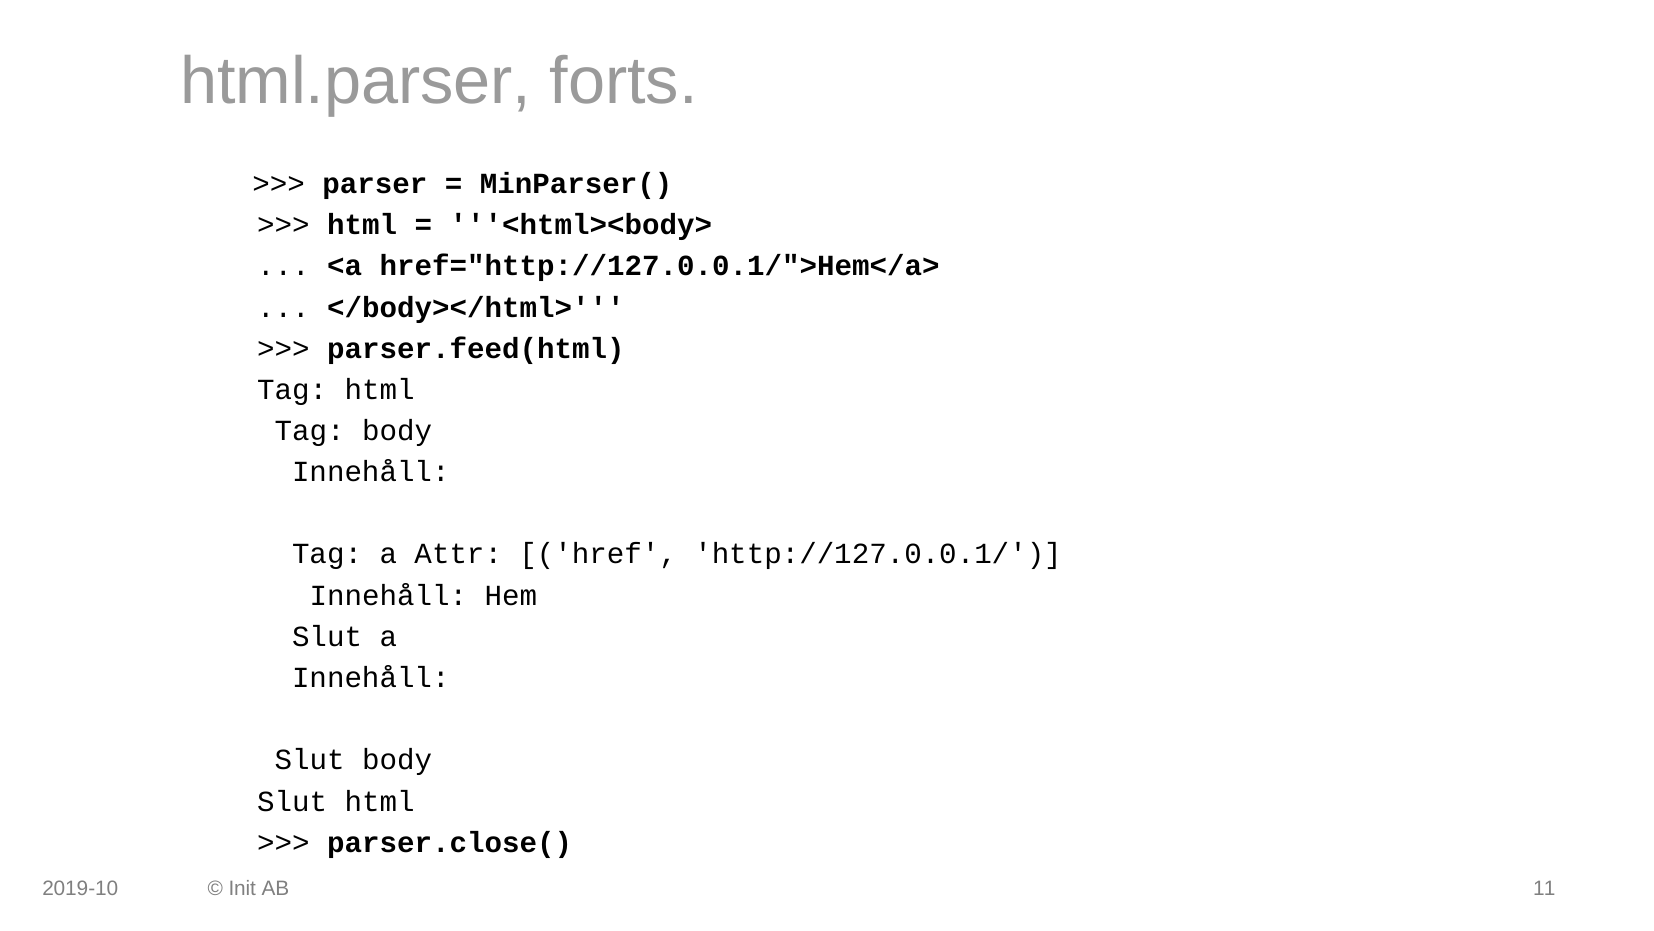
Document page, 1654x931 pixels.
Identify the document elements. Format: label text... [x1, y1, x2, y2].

text_box © Init AB [192, 857, 1461, 908]
text_box html.parser, forts. [165, 0, 1489, 125]
text_box 2019-10 [27, 857, 166, 908]
text_box >>> parser = MinParser() >>> html = '''<html><body> ... <a href="http://127.0.0.1/">Hem</a> ... </body></html>''' >>> parser.feed(html) Tag: html Tag: body Innehåll: Tag: a Attr: [('href', 'http://127.0.0.1/')] Innehåll: Hem Slut a Innehåll: Slut body Slut html >>> parser.close() [165, 156, 1489, 852]
text_box <nummer> [1488, 857, 1571, 908]
